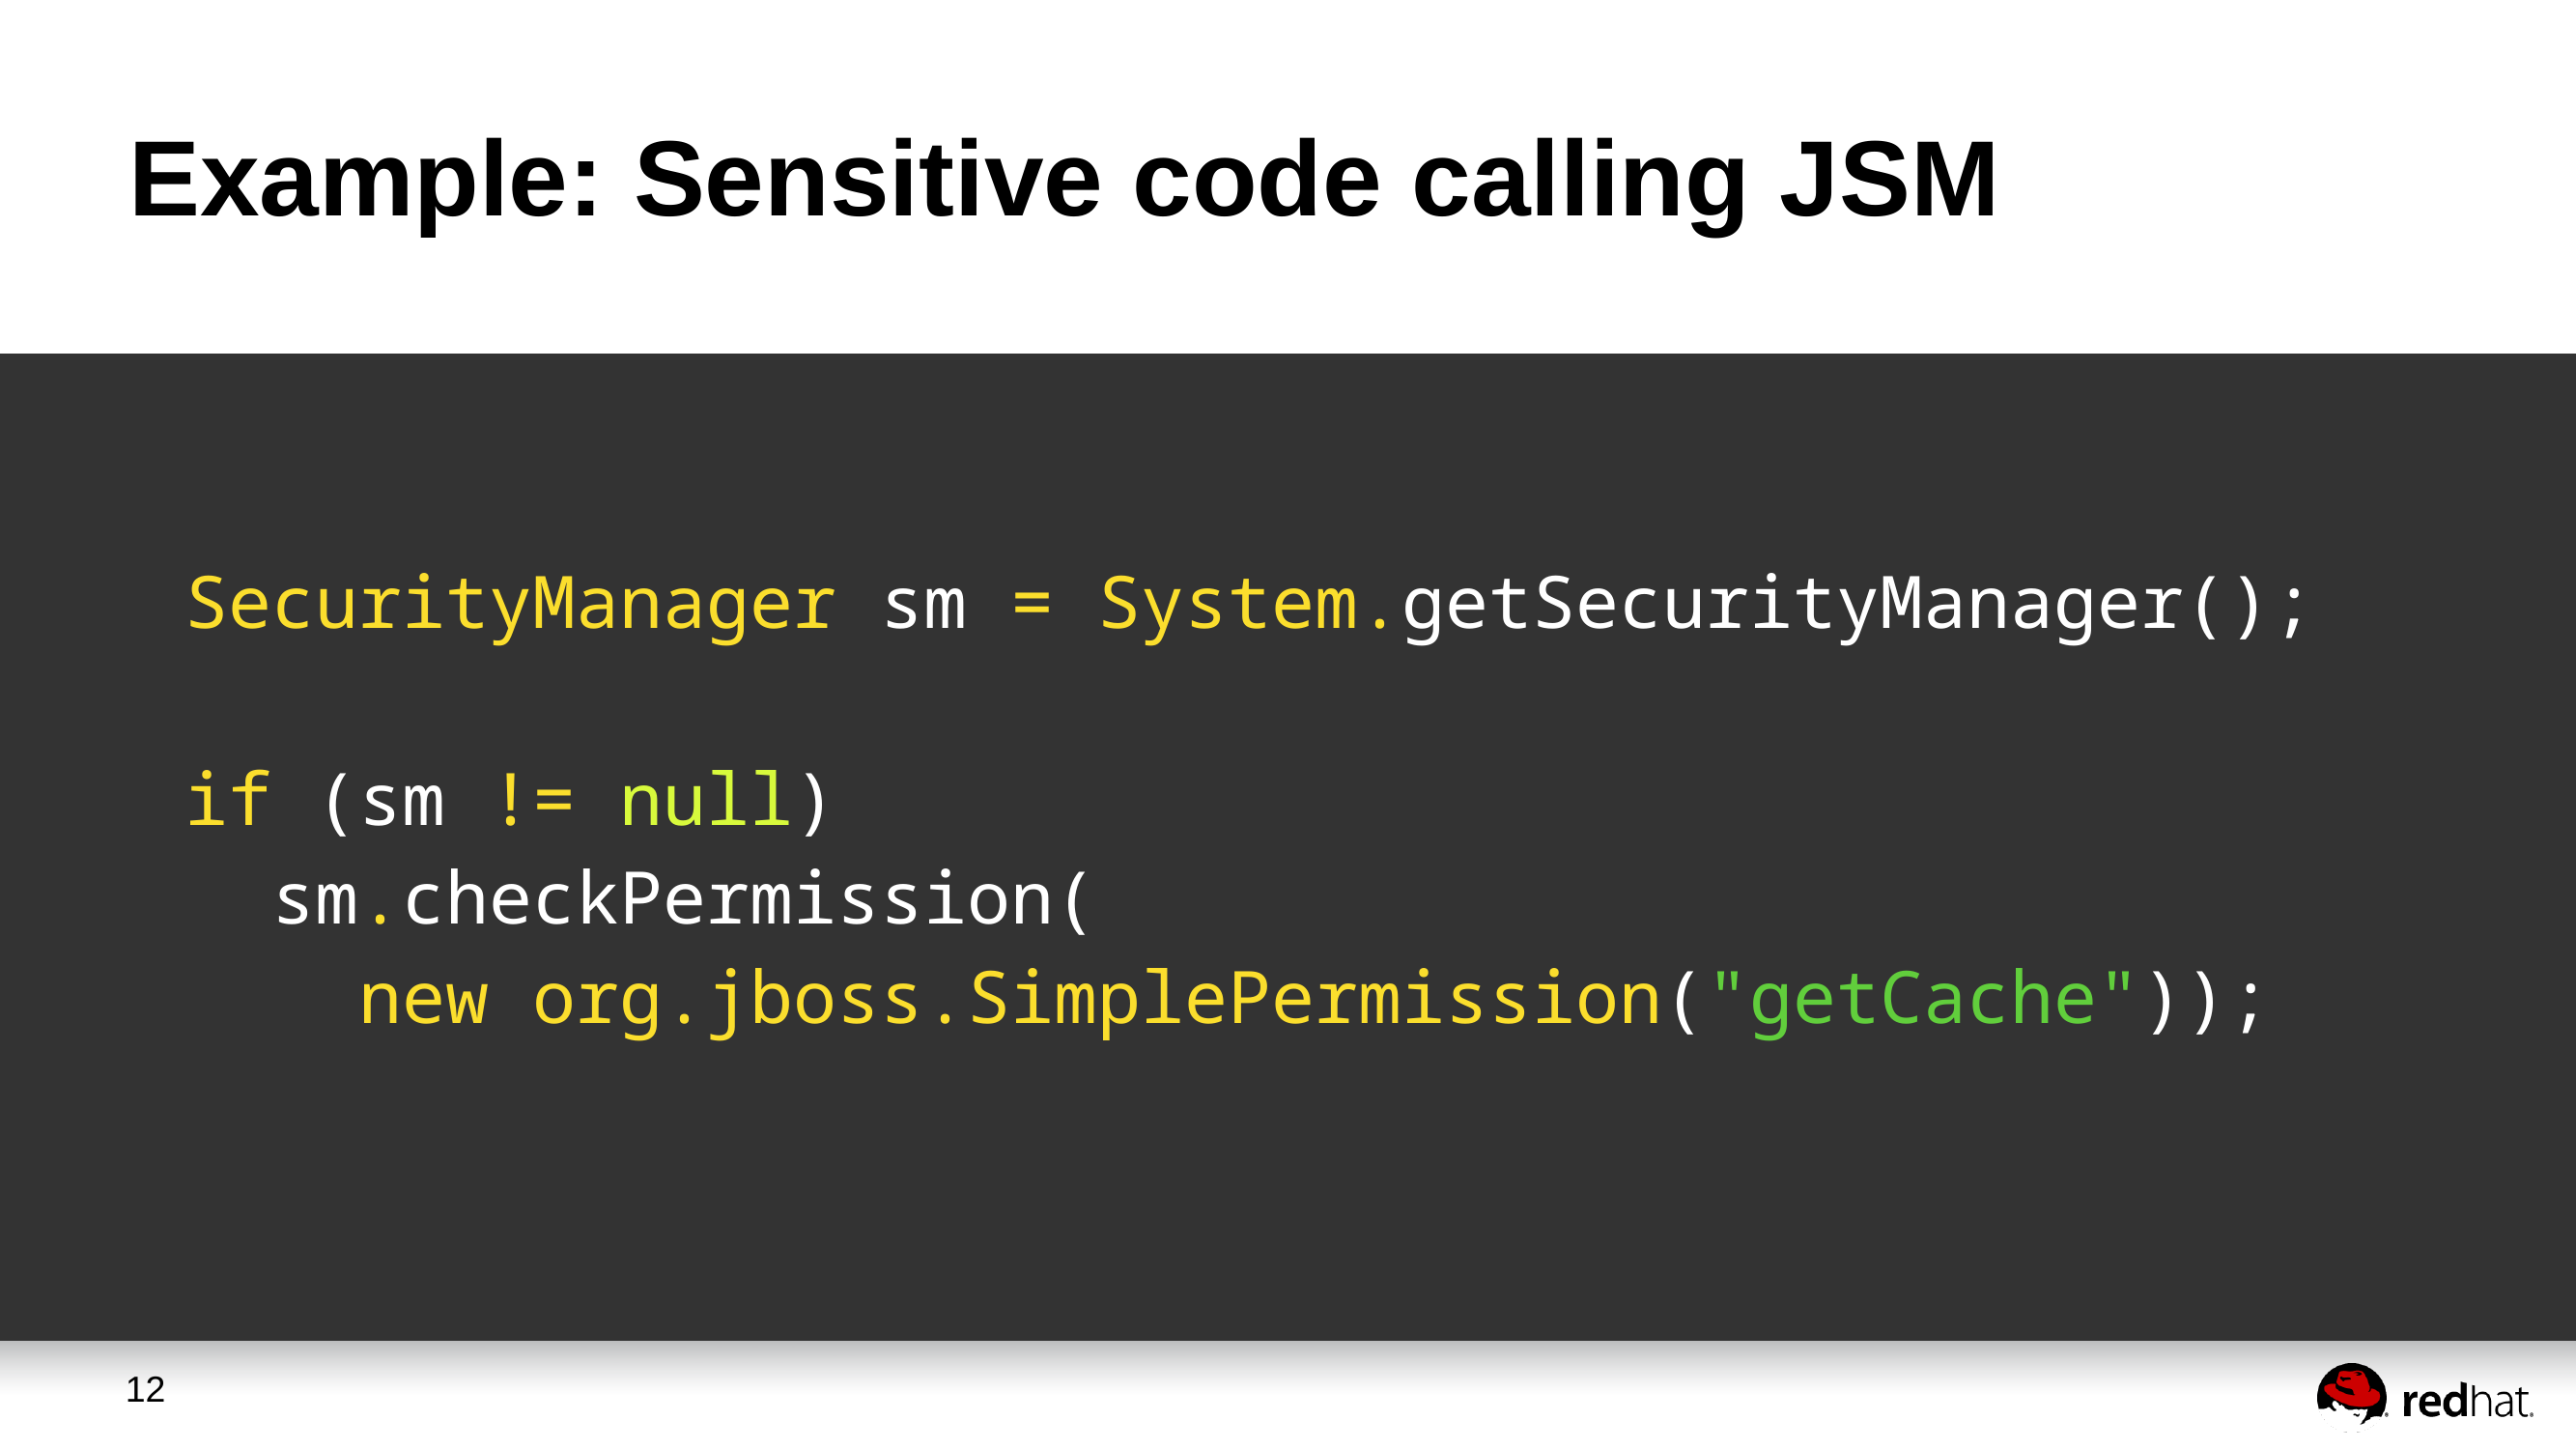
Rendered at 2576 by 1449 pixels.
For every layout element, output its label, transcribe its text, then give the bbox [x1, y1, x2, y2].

title Example: Sensitive code calling JSM [128, 57, 2448, 300]
picture [0, 1341, 2576, 1445]
text_box SecurityManager sm = System.getSecurityManager(); if (sm != null) sm.checkPermission( new org.jboss.SimplePermission("getCache")); [0, 354, 2576, 1341]
